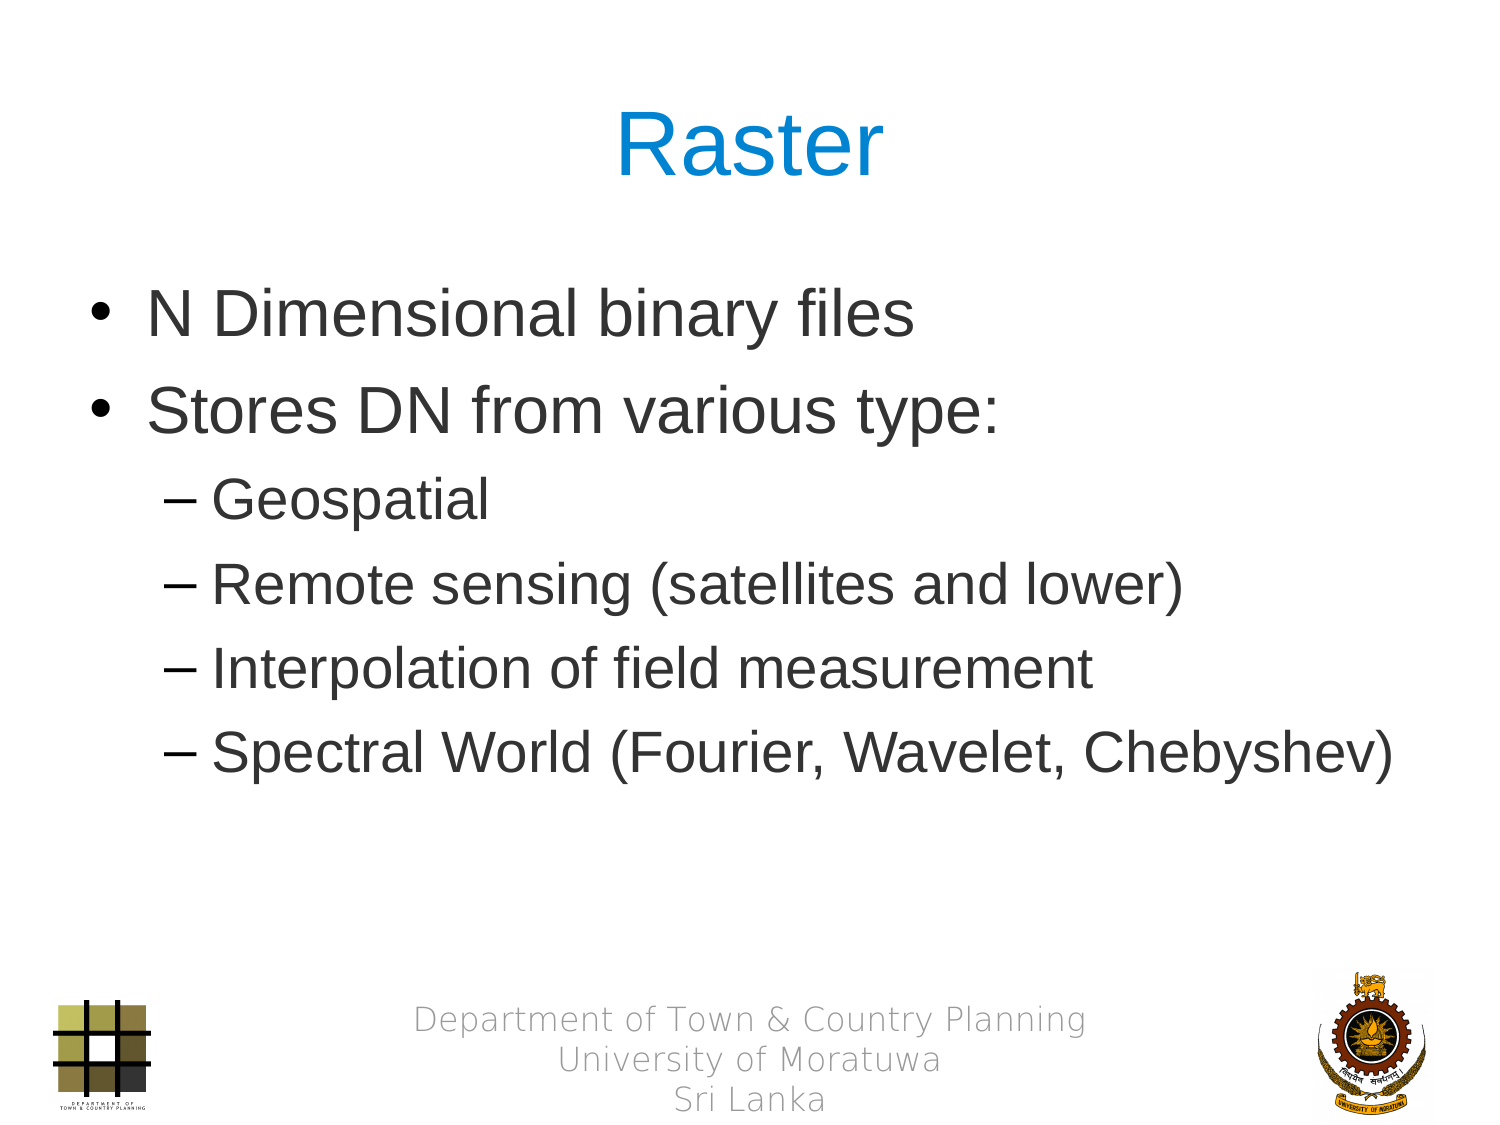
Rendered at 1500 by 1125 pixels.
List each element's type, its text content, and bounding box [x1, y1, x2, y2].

picture [53, 1000, 151, 1110]
title Raster [75, 45, 1426, 233]
list N Dimensional binary files Stores DN from various type: Geospatial Remote sensing (satellites and lower) Interpolation of field measurement Spectral World (Fourier, Wavelet, Chebyshev) [75, 262, 1426, 916]
picture [1312, 966, 1435, 1125]
